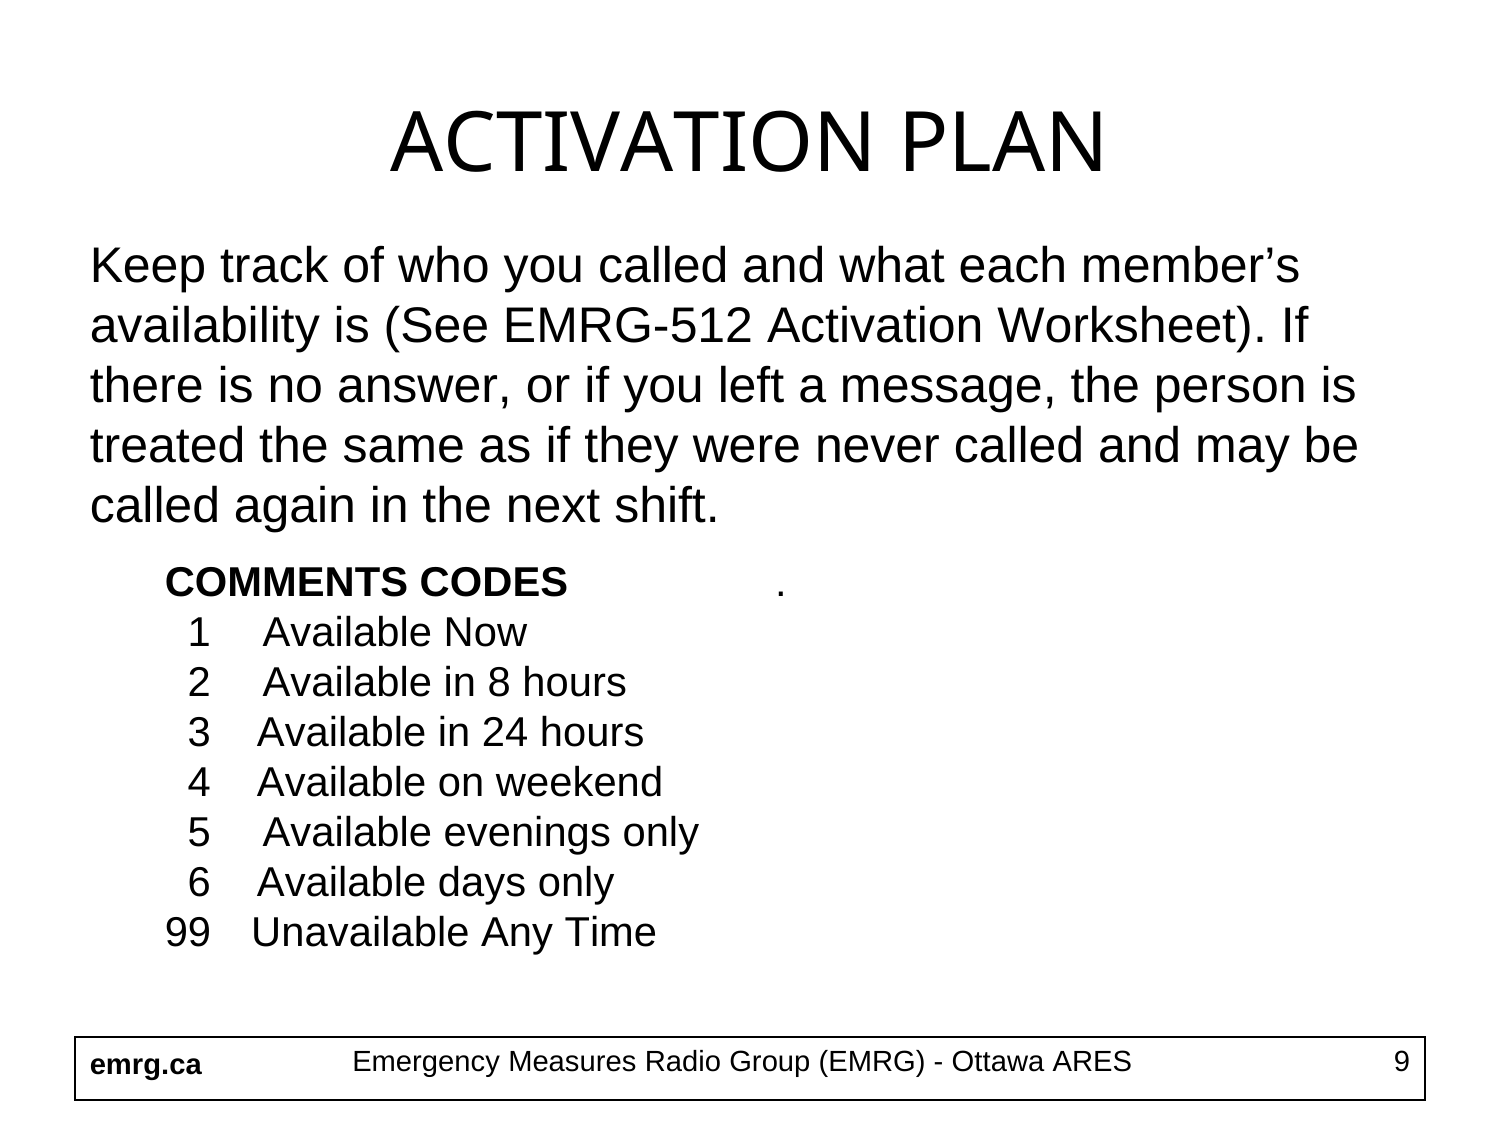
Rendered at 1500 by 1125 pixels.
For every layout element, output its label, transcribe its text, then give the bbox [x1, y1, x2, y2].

text_box Keep track of who you called and what each member’s availability is (See EMRG-512 Activation Worksheet). If there is no answer, or if you left a message, the person is treated the same as if they were never called and may be called again in the next shift. COMMENTS CODES . 1 Available Now 2 Available in 8 hours 3 Available in 24 hours 4 Available on weekend 5 Available evenings only 6 Available days only 99 Unavailable Any Time [75, 232, 1426, 955]
title ACTIVATION PLAN [75, 45, 1426, 232]
